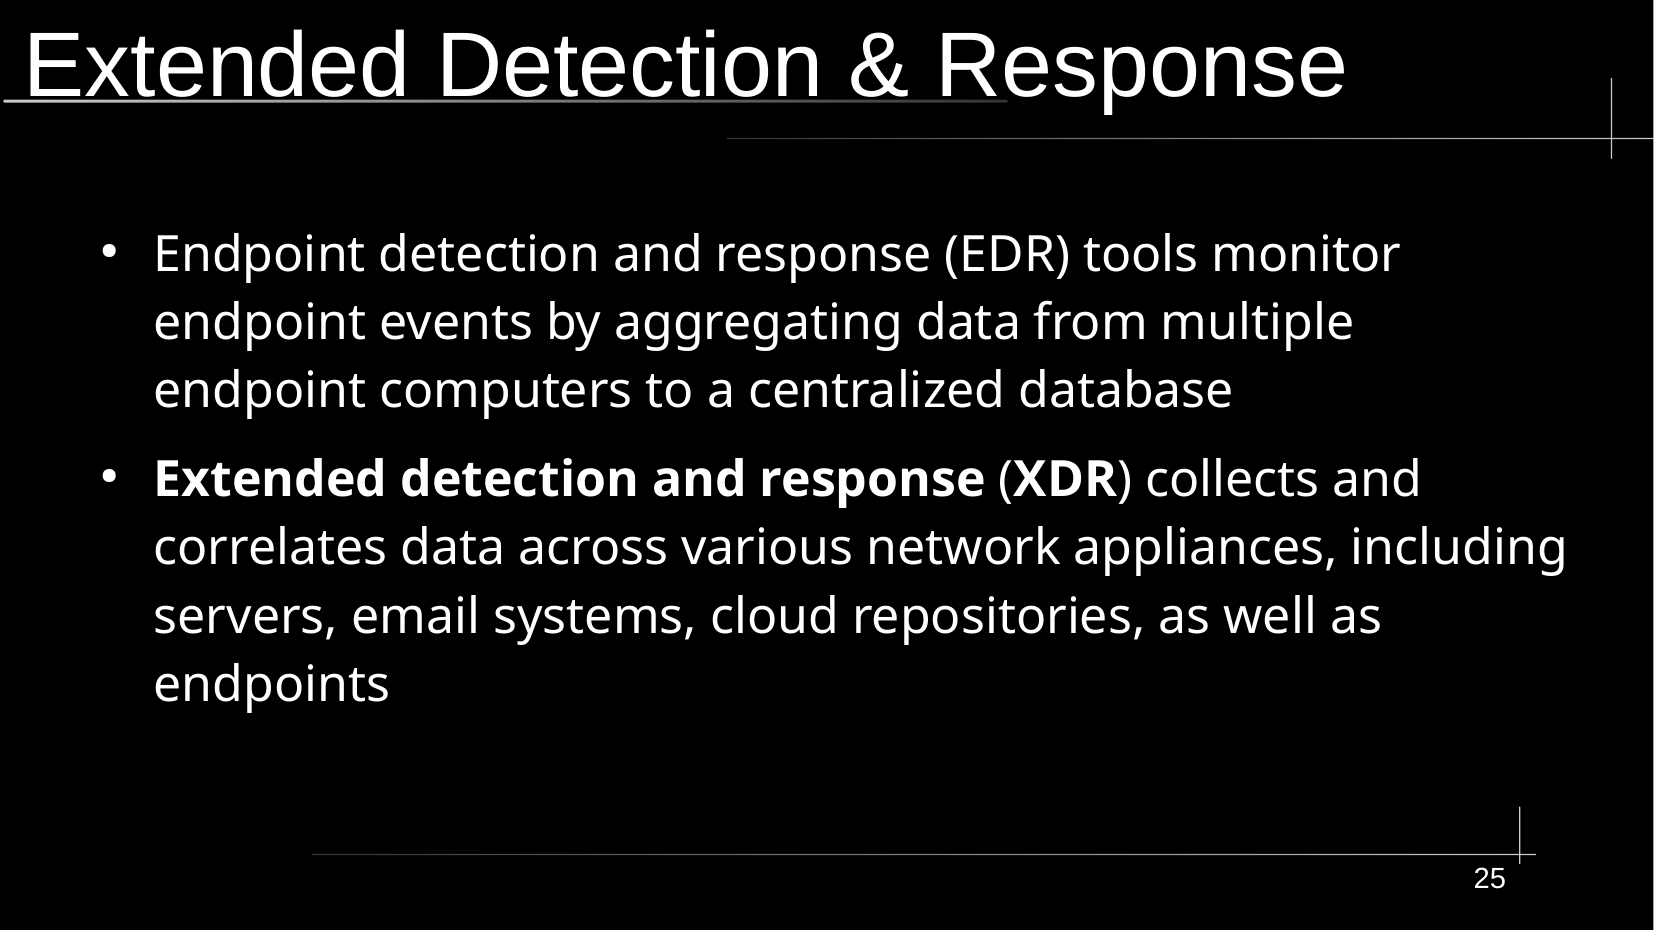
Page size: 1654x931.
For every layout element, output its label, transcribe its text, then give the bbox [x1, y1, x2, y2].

title Extended Detection & Response [23, 11, 1589, 119]
list Endpoint detection and response (EDR) tools monitor endpoint events by aggregating data from multiple endpoint computers to a centralized database Extended detection and response (XDR) collects and correlates data across various network appliances, including servers, email systems, cloud repositories, as well as endpoints [82, 217, 1571, 758]
